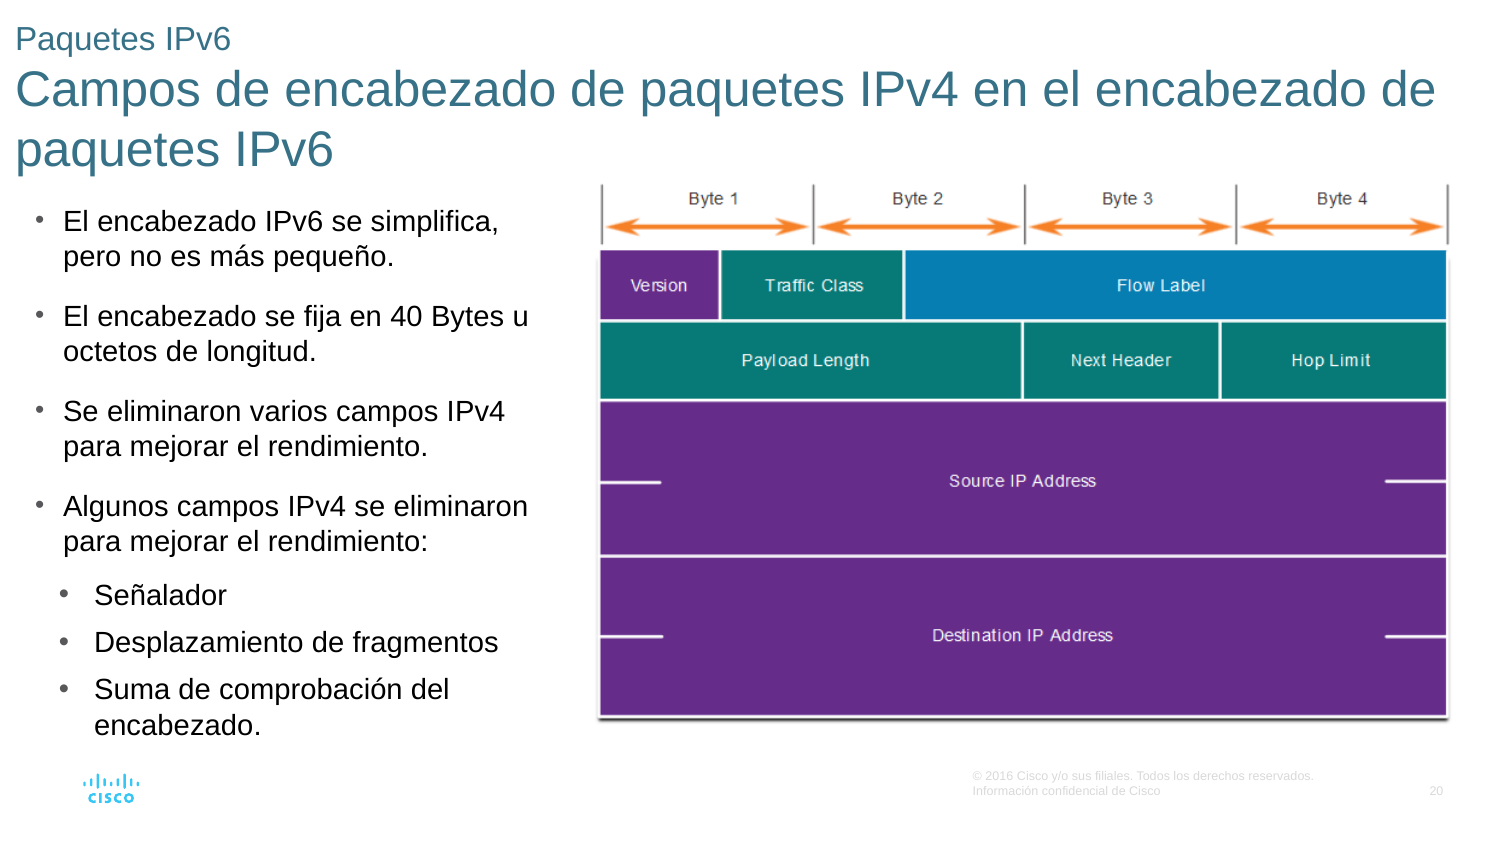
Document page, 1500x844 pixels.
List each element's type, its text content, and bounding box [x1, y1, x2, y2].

title Paquetes IPv6 Campos de encabezado de paquetes IPv4 en el encabezado de paquetes IPv6 [0, 34, 1500, 159]
list El encabezado IPv6 se simplifica, pero no es más pequeño. El encabezado se fija en 40 Bytes u octetos de longitud. Se eliminaron varios campos IPv4 para mejorar el rendimiento. Algunos campos IPv4 se eliminaron para mejorar el rendimiento: Señalador Desplazamiento de fragmentos Suma de comprobación del encabezado. [20, 194, 572, 755]
picture [591, 172, 1457, 733]
